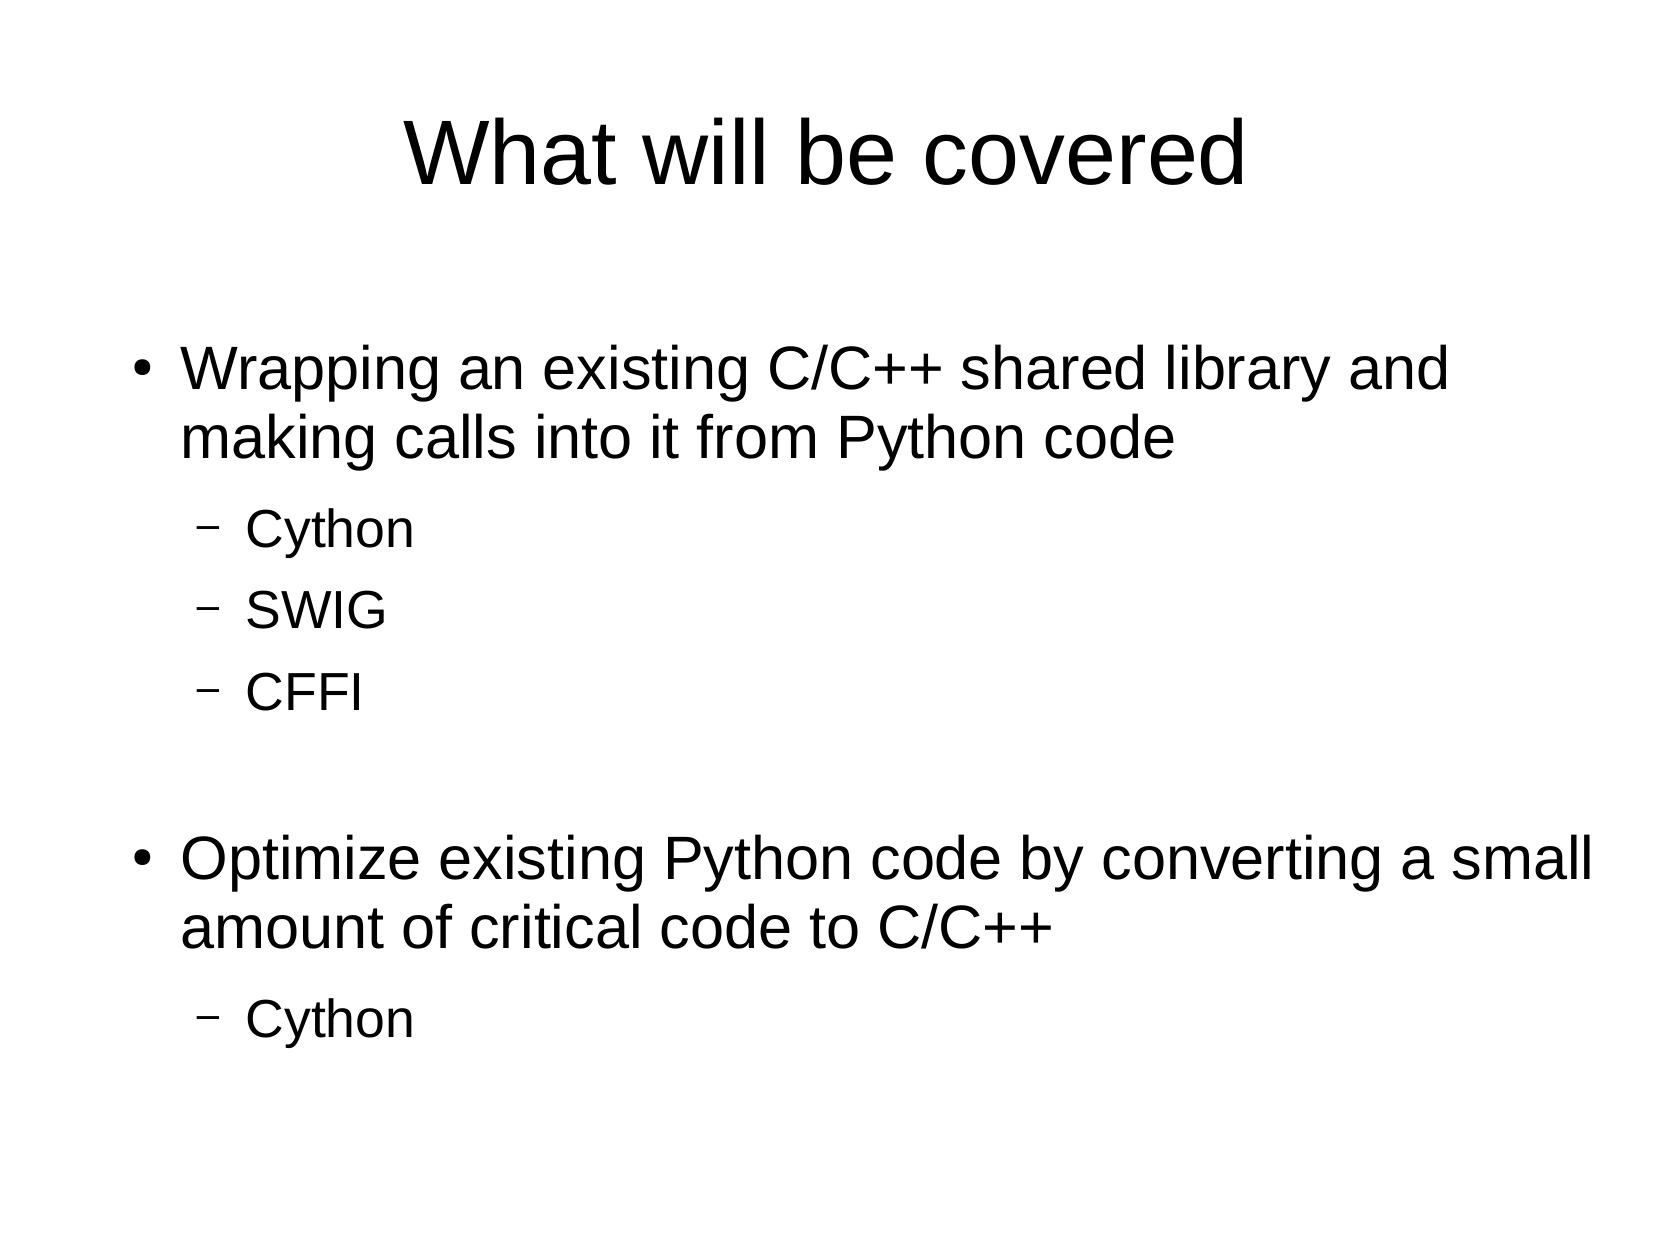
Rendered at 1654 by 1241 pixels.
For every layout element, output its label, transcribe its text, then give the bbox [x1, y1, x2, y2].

list Wrapping an existing C/C++ shared library and making calls into it from Python code Cython SWIG CFFI Optimize existing Python code by converting a small amount of critical code to C/C++ Cython [115, 334, 1604, 1054]
title What will be covered [82, 49, 1571, 257]
